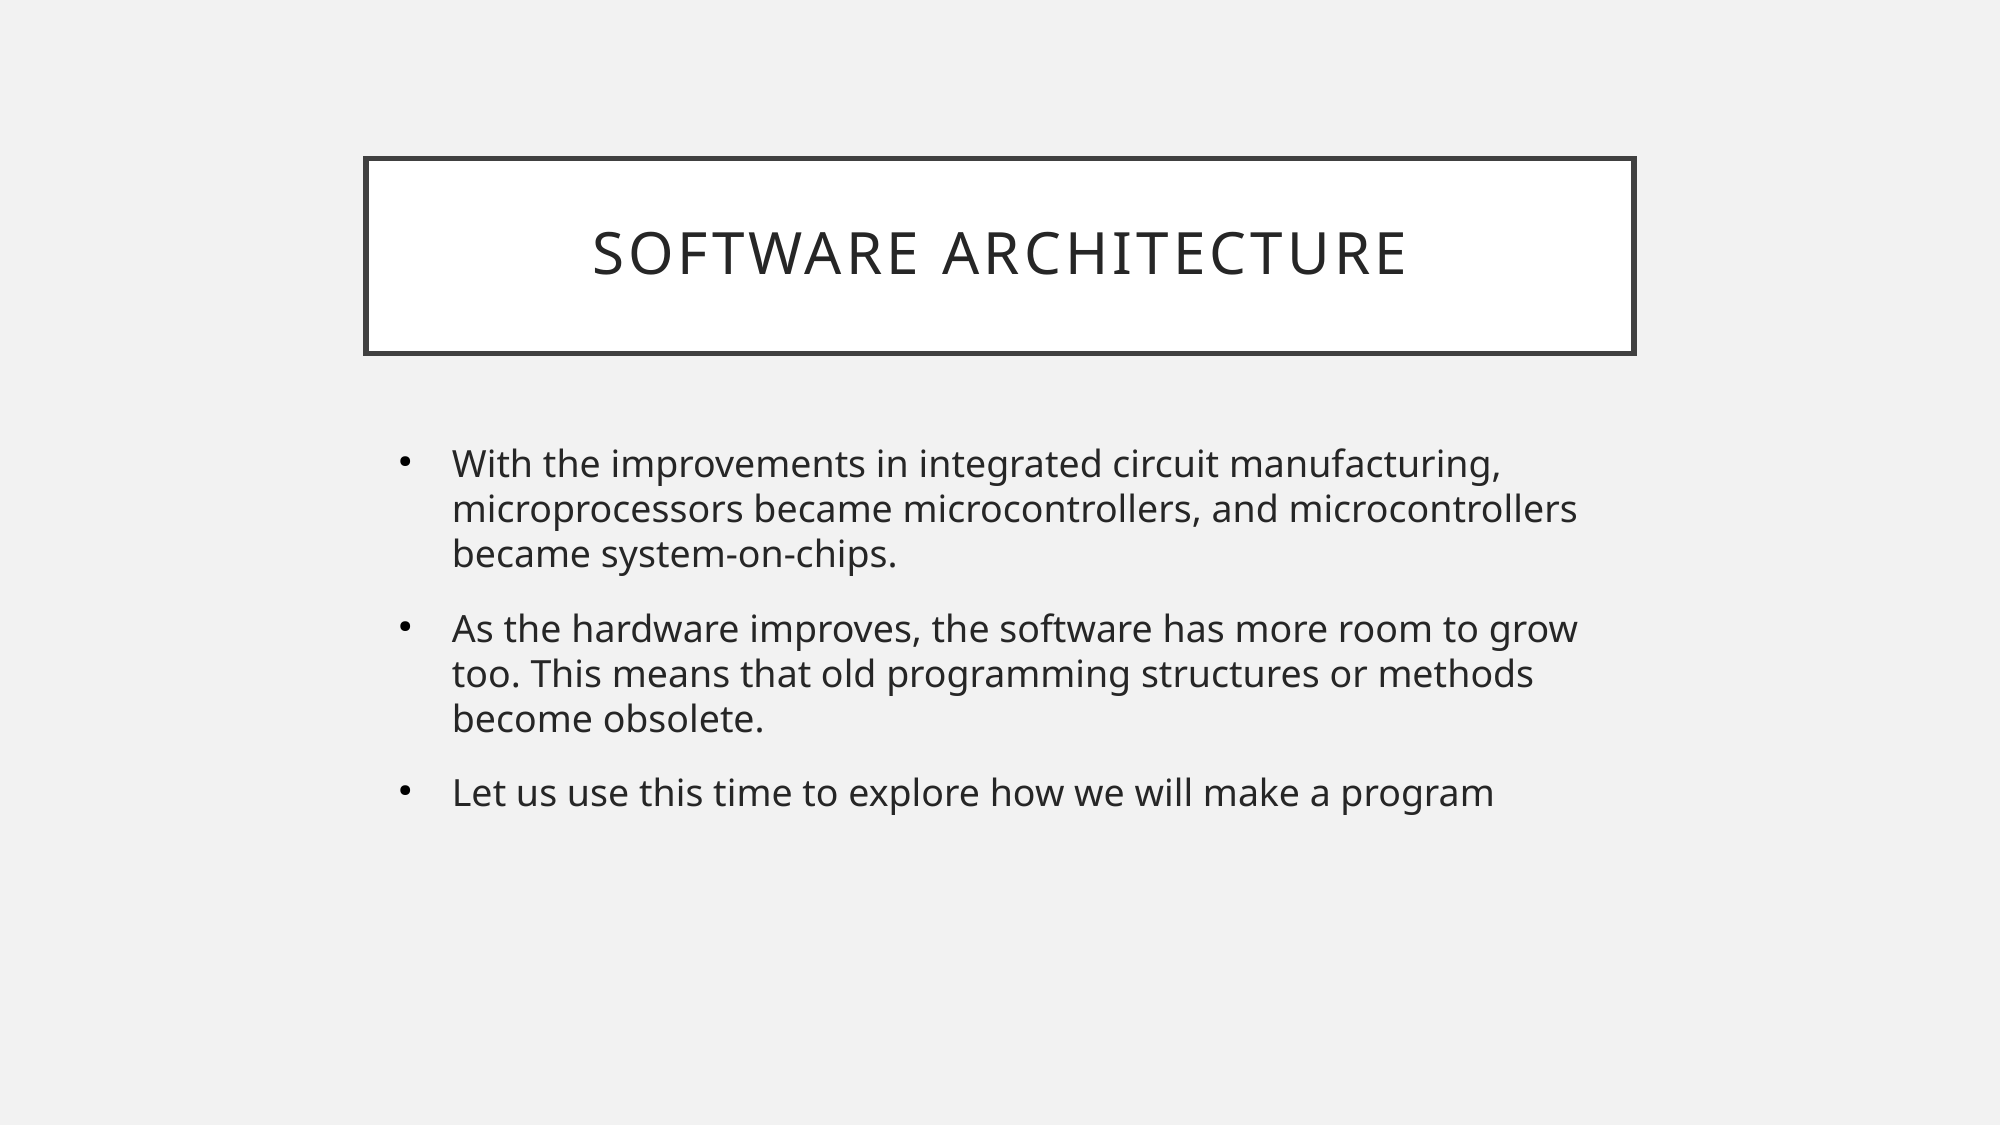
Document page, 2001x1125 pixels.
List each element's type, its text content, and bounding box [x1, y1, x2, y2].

title Software architecture [366, 158, 1634, 354]
list With the improvements in integrated circuit manufacturing, microprocessors became microcontrollers, and microcontrollers became system-on-chips. As the hardware improves, the software has more room to grow too. This means that old programming structures or methods become obsolete. Let us use this time to explore how we will make a program [366, 432, 1634, 942]
